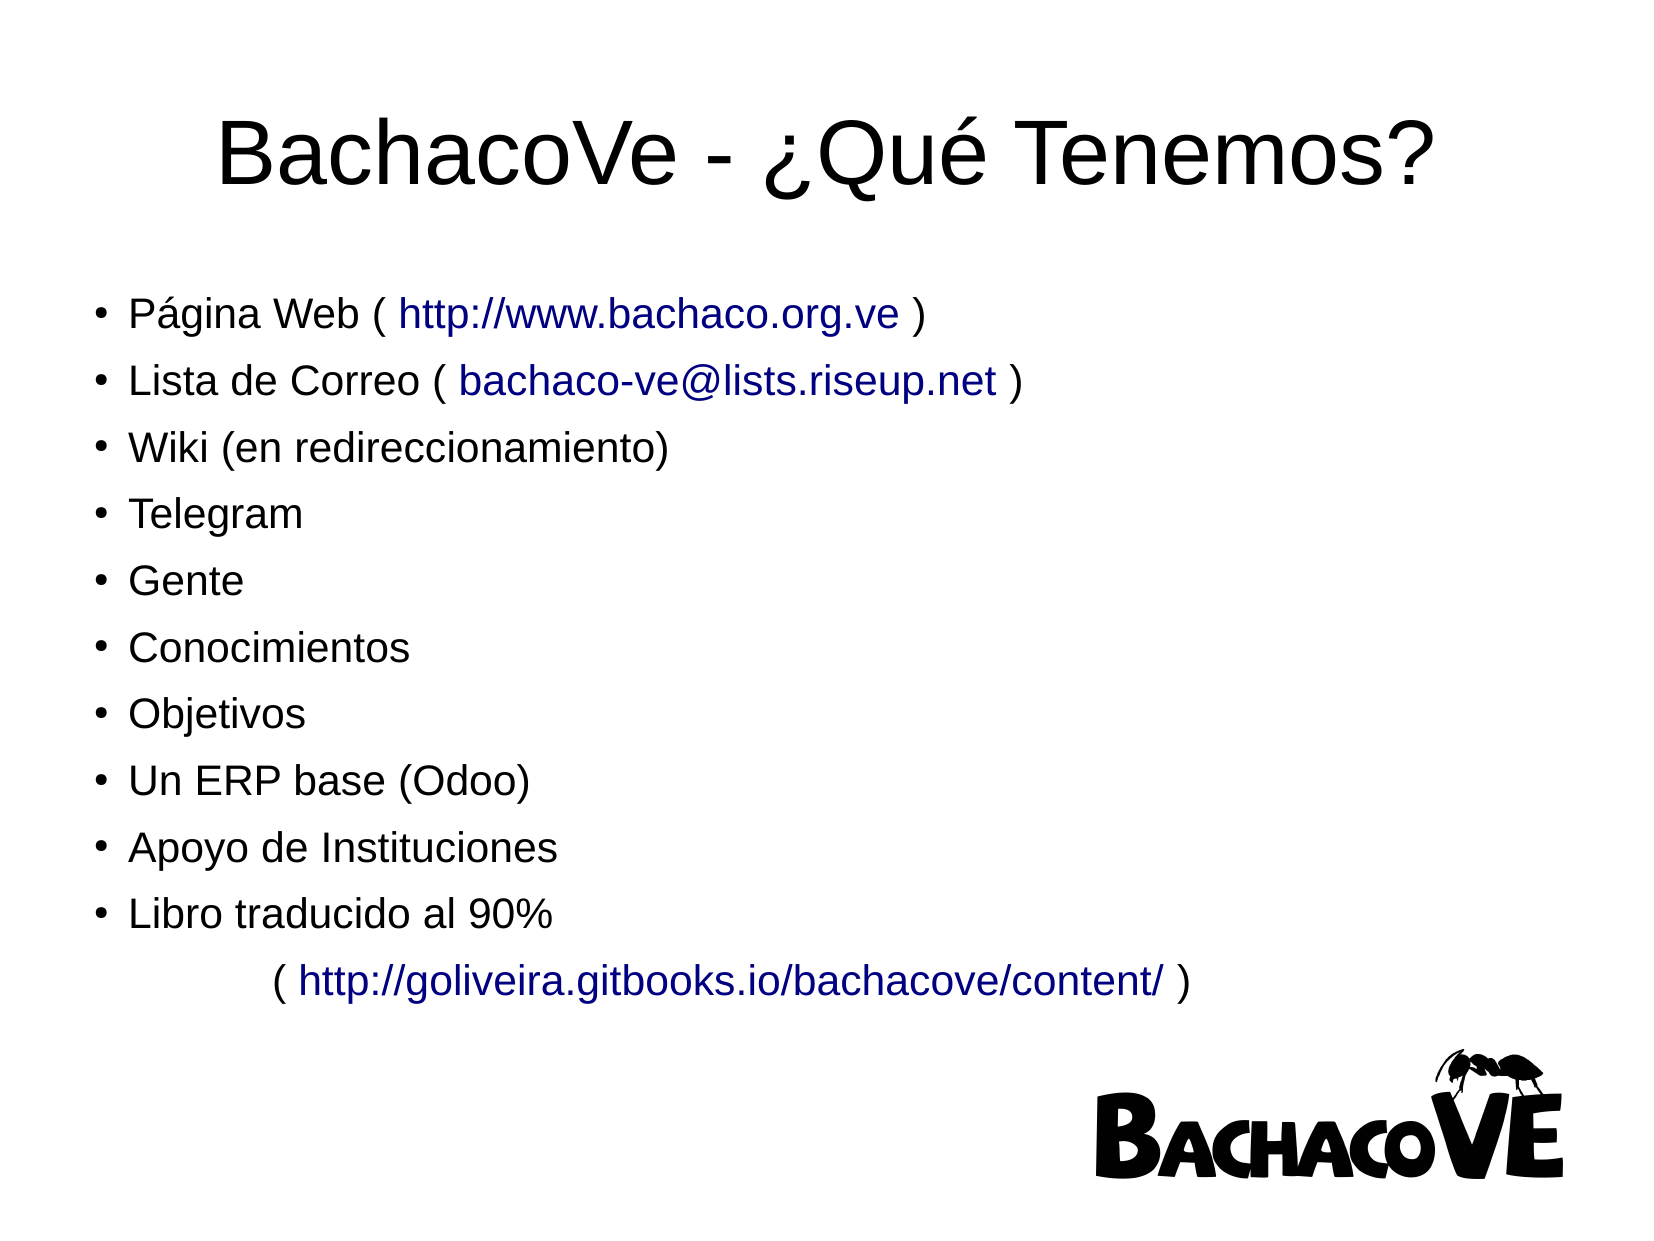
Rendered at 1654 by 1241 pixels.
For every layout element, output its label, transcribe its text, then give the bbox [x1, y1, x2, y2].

title BachacoVe - ¿Qué Tenemos? [82, 49, 1571, 257]
list Página Web ( http://www.bachaco.org.ve ) Lista de Correo ( bachaco-ve@lists.riseup.net ) Wiki (en redireccionamiento) Telegram Gente Conocimientos Objetivos Un ERP base (Odoo) Apoyo de Instituciones Libro traducido al 90% ( http://goliveira.gitbooks.io/bachacove/content/ ) [82, 290, 1538, 1010]
picture [1096, 1049, 1563, 1179]
